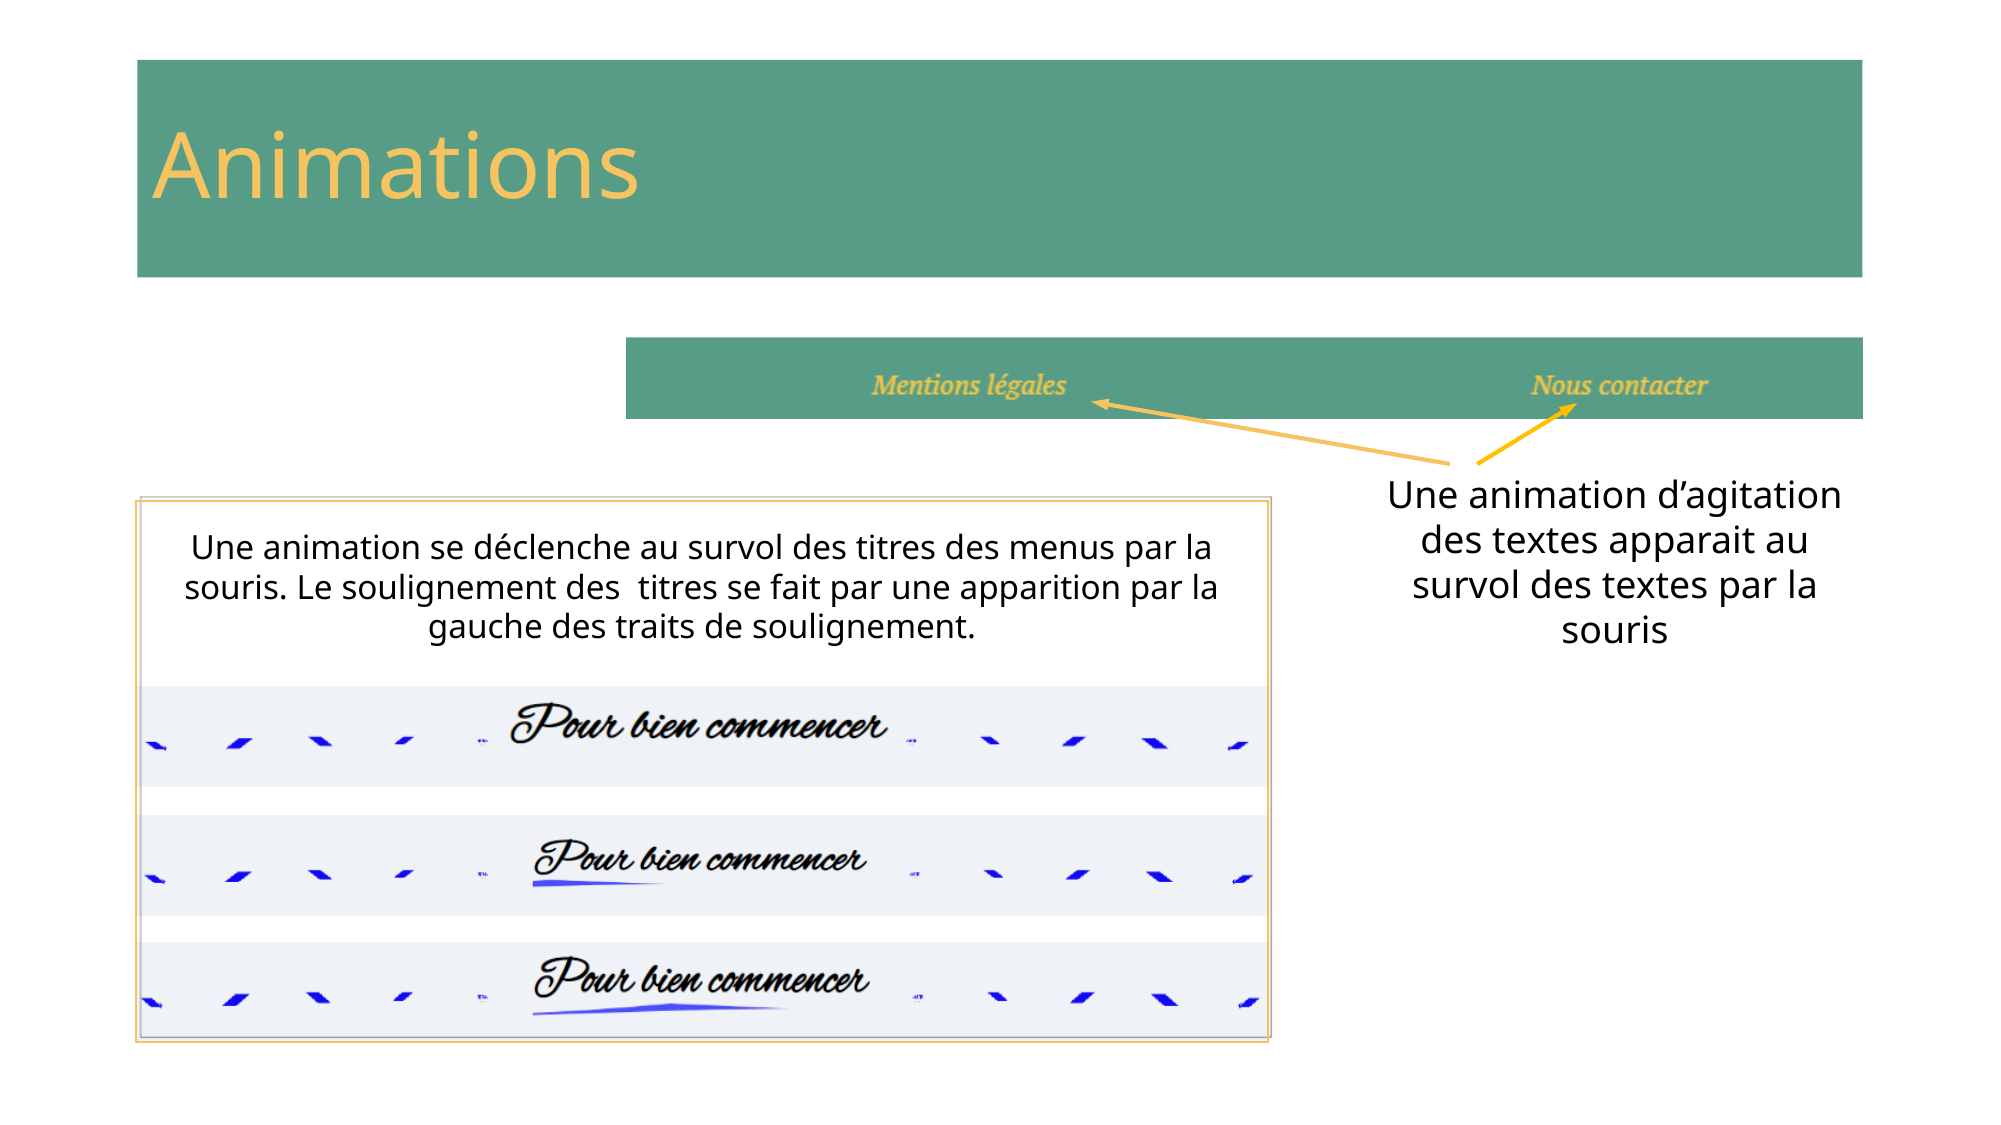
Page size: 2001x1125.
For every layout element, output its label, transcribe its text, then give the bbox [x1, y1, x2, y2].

picture [137, 942, 1267, 1041]
text_box Une animation d’agitation des textes apparait au survol des textes par la souris [1366, 464, 1864, 661]
picture [626, 317, 1863, 419]
picture [142, 815, 1267, 916]
title Animations [137, 59, 1863, 278]
text_box Une animation se déclenche au survol des titres des menus par la souris. Le soulignement des titres se fait par une apparition par la gauche des traits de soulignement. [137, 518, 1268, 655]
picture [142, 686, 1267, 787]
